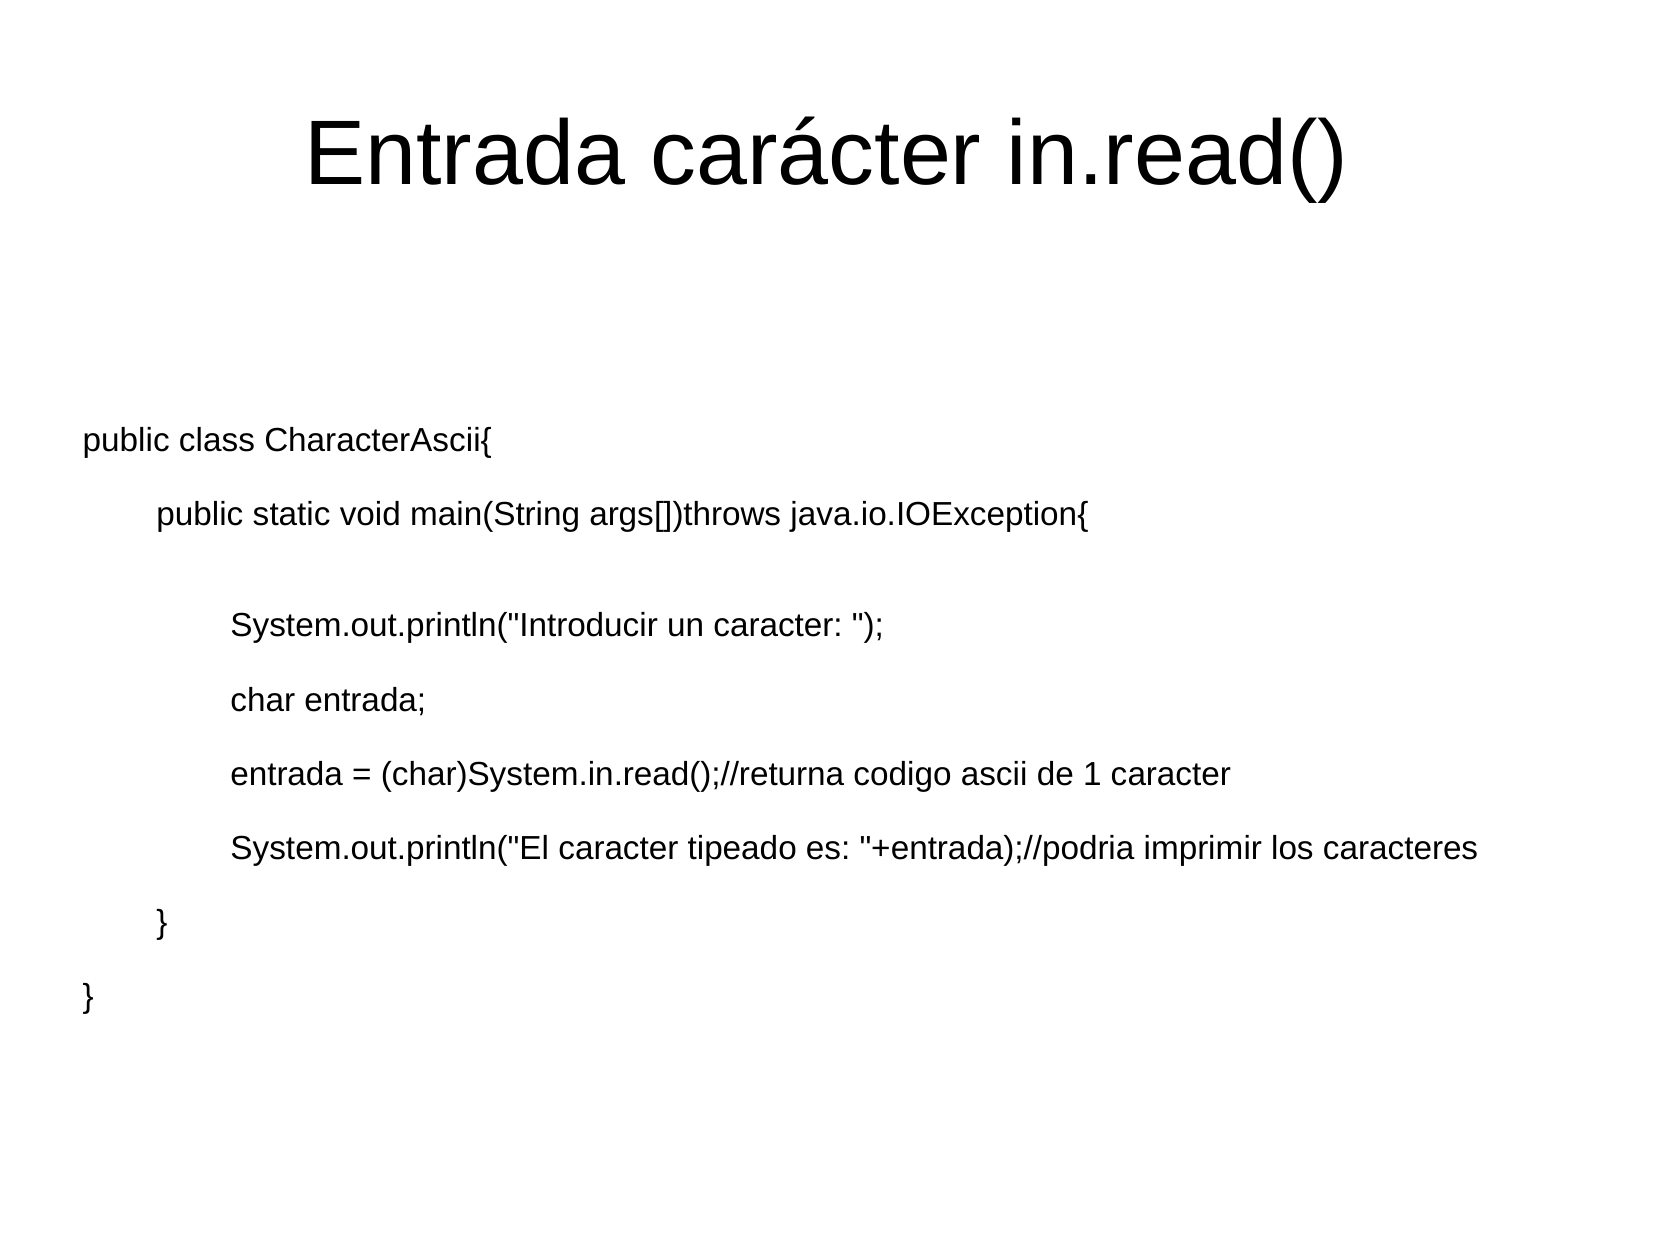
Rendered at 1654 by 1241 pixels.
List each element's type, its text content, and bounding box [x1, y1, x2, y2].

title Entrada carácter in.read() [82, 49, 1571, 257]
subtitle public class CharacterAscii{ public static void main(String args[])throws java.io.IOException{ System.out.println("Introducir un caracter: "); char entrada; entrada = (char)System.in.read();//returna codigo ascii de 1 caracter System.out.println("El caracter tipeado es: "+entrada);//podria imprimir los caracteres } } [82, 290, 1571, 1109]
